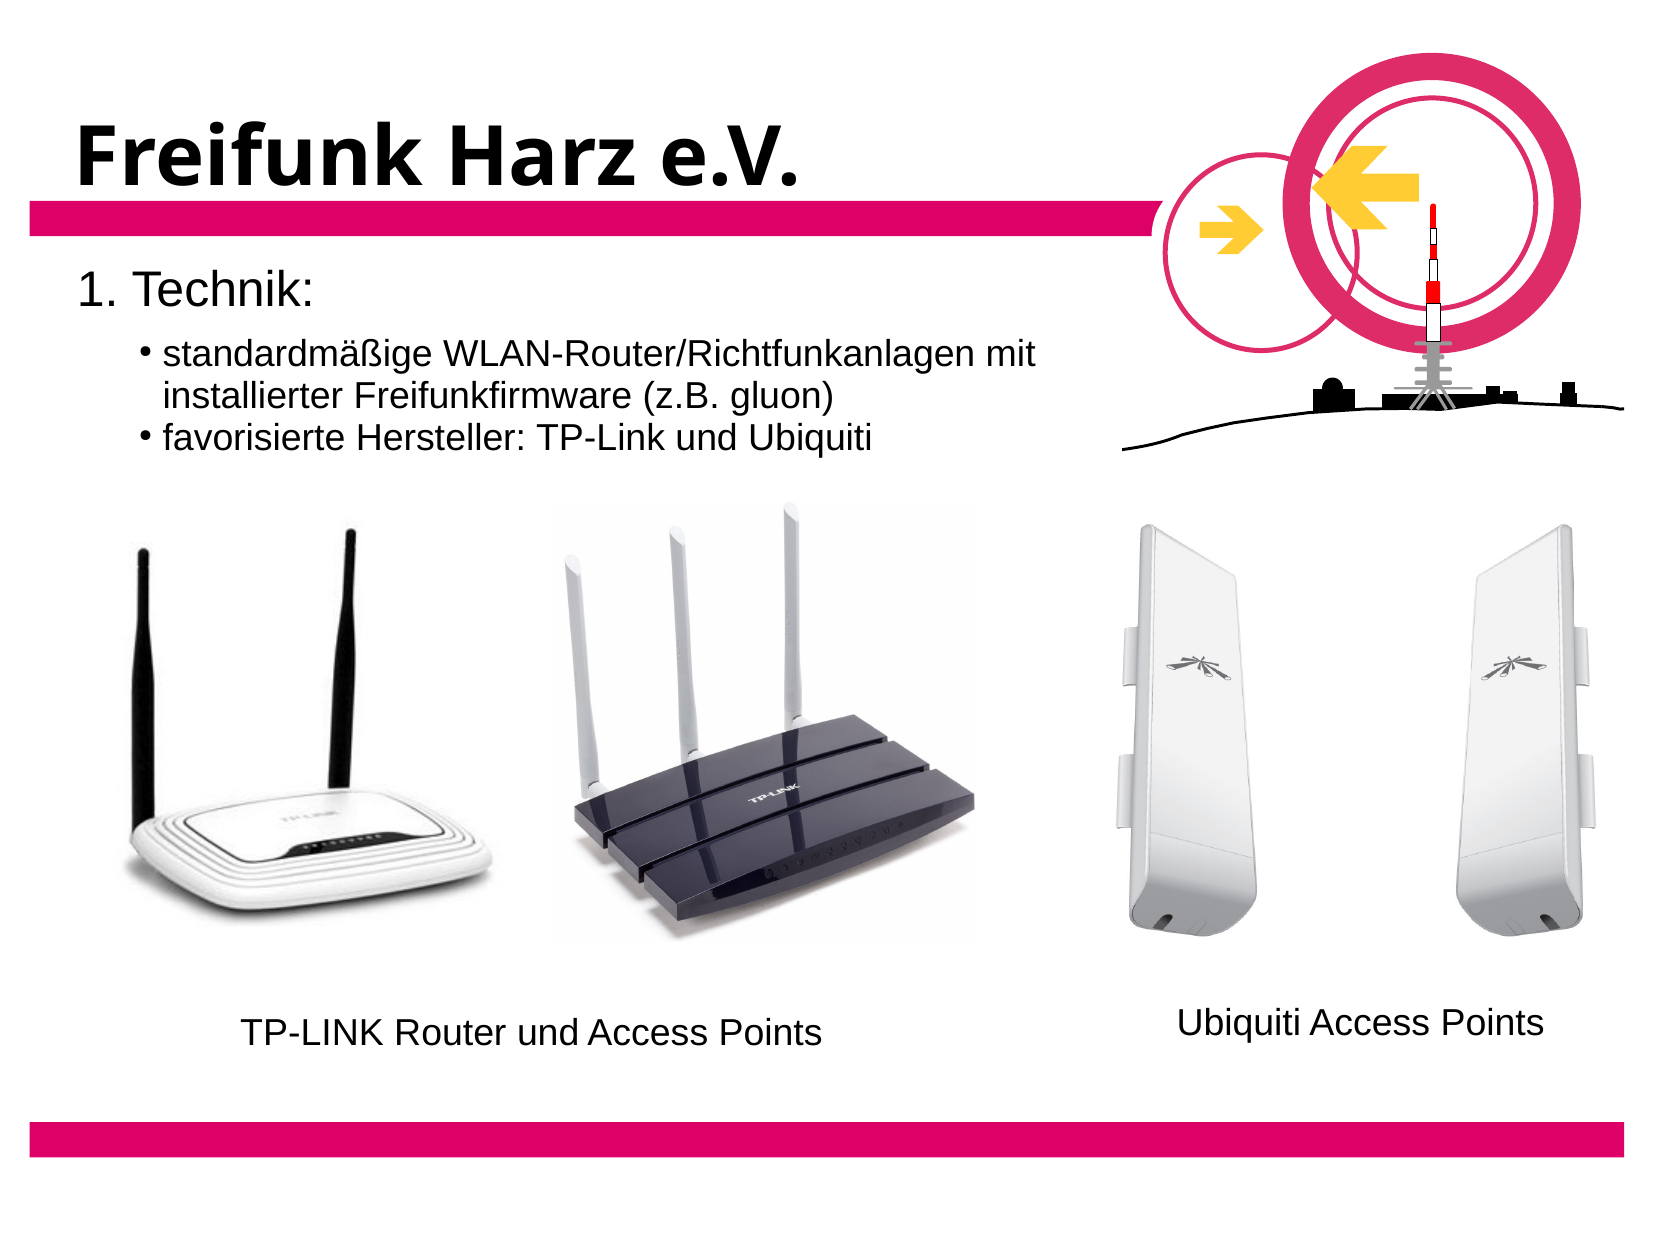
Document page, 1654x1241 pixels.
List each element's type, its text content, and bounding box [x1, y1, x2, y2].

subtitle 1. Technik: [76, 230, 697, 349]
text_box TP-LINK Router und Access Points [147, 1003, 916, 1061]
text_box Ubiquiti Access Points [1100, 993, 1632, 1063]
picture [81, 494, 532, 945]
picture [1088, 500, 1270, 957]
picture [552, 501, 975, 942]
picture [1442, 500, 1625, 957]
text_box standardmäßige WLAN-Router/Richtfunkanlagen mit installierter Freifunkfirmware (z.B. gluon) favorisierte Hersteller: TP-Link und Ubiquiti [88, 324, 1123, 466]
